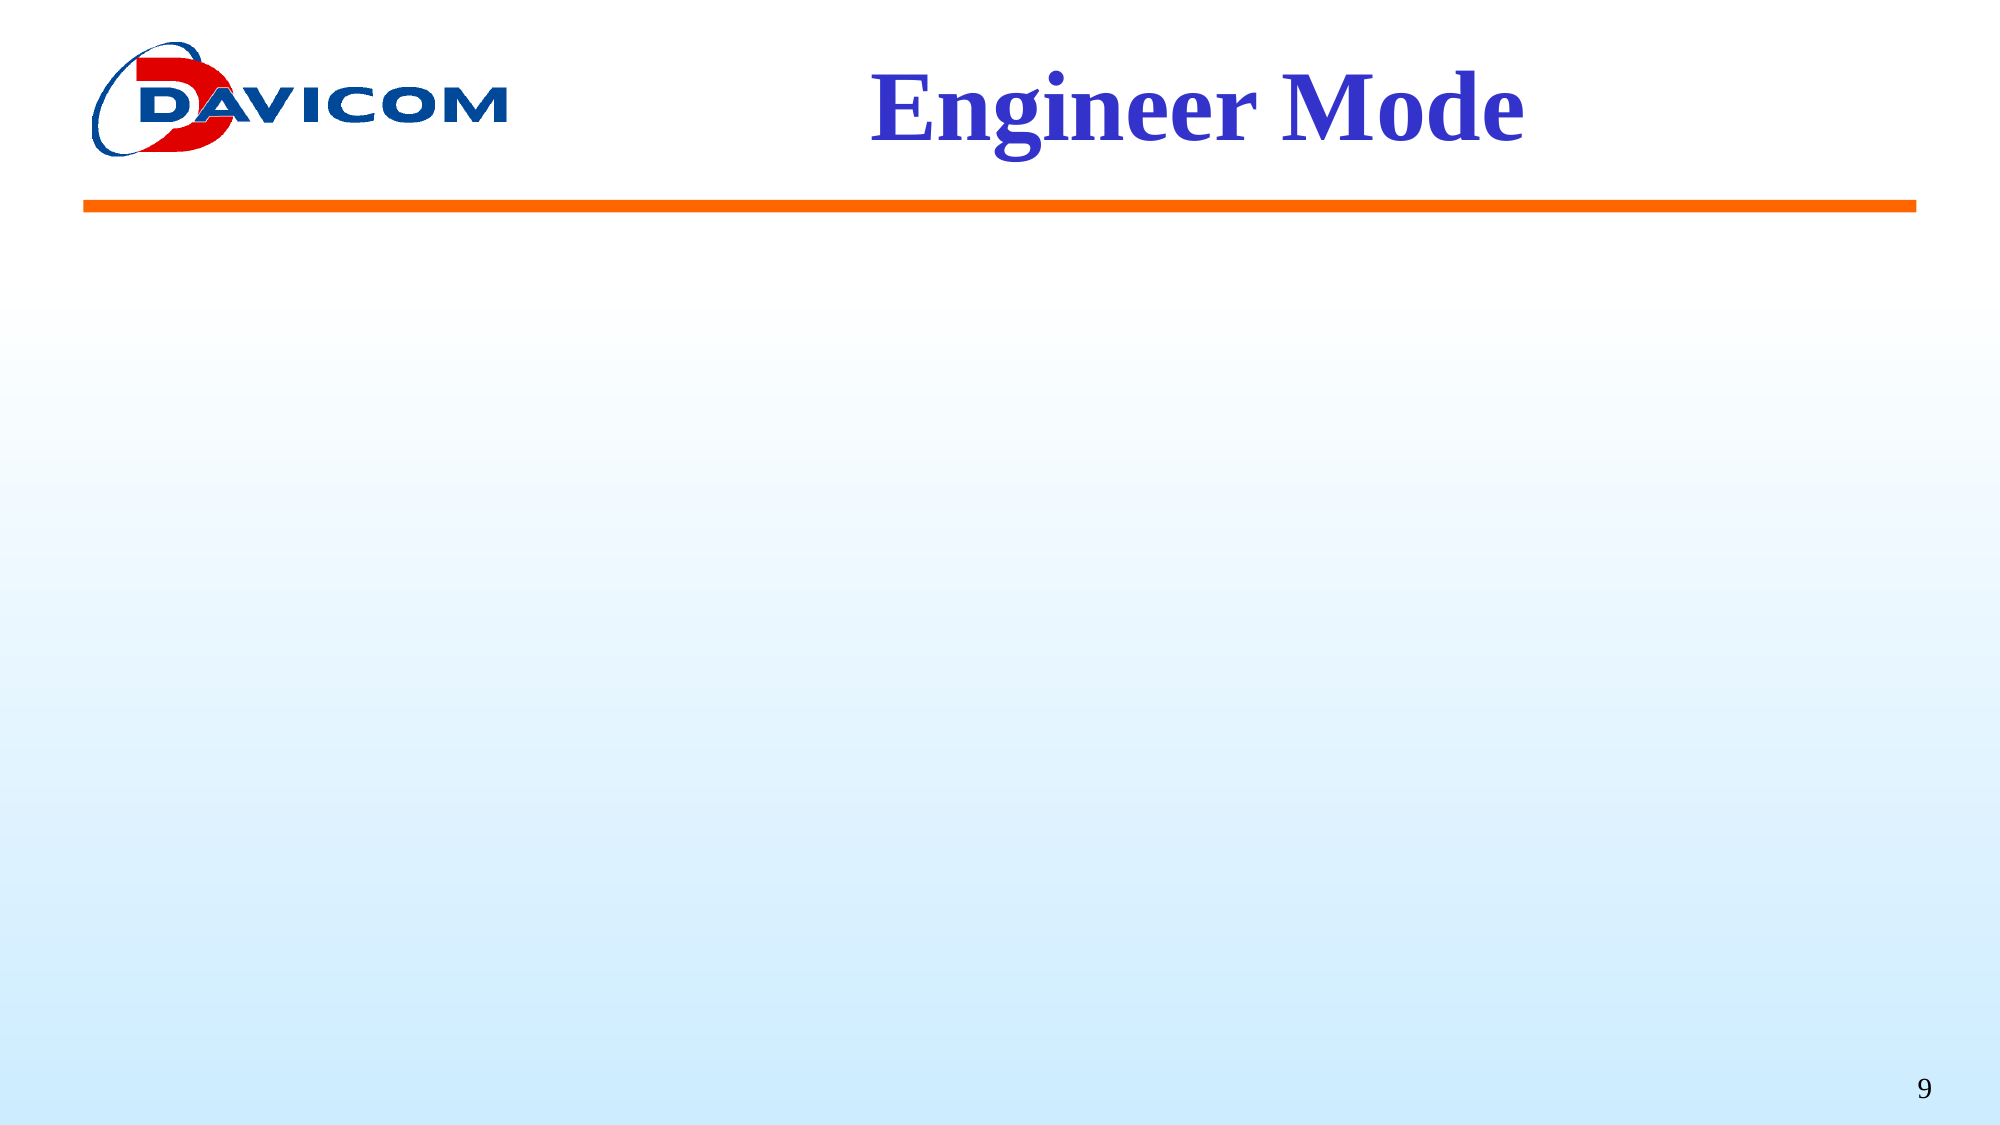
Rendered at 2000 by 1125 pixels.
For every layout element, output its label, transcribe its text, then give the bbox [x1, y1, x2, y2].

title Engineer Mode [513, 12, 1884, 200]
